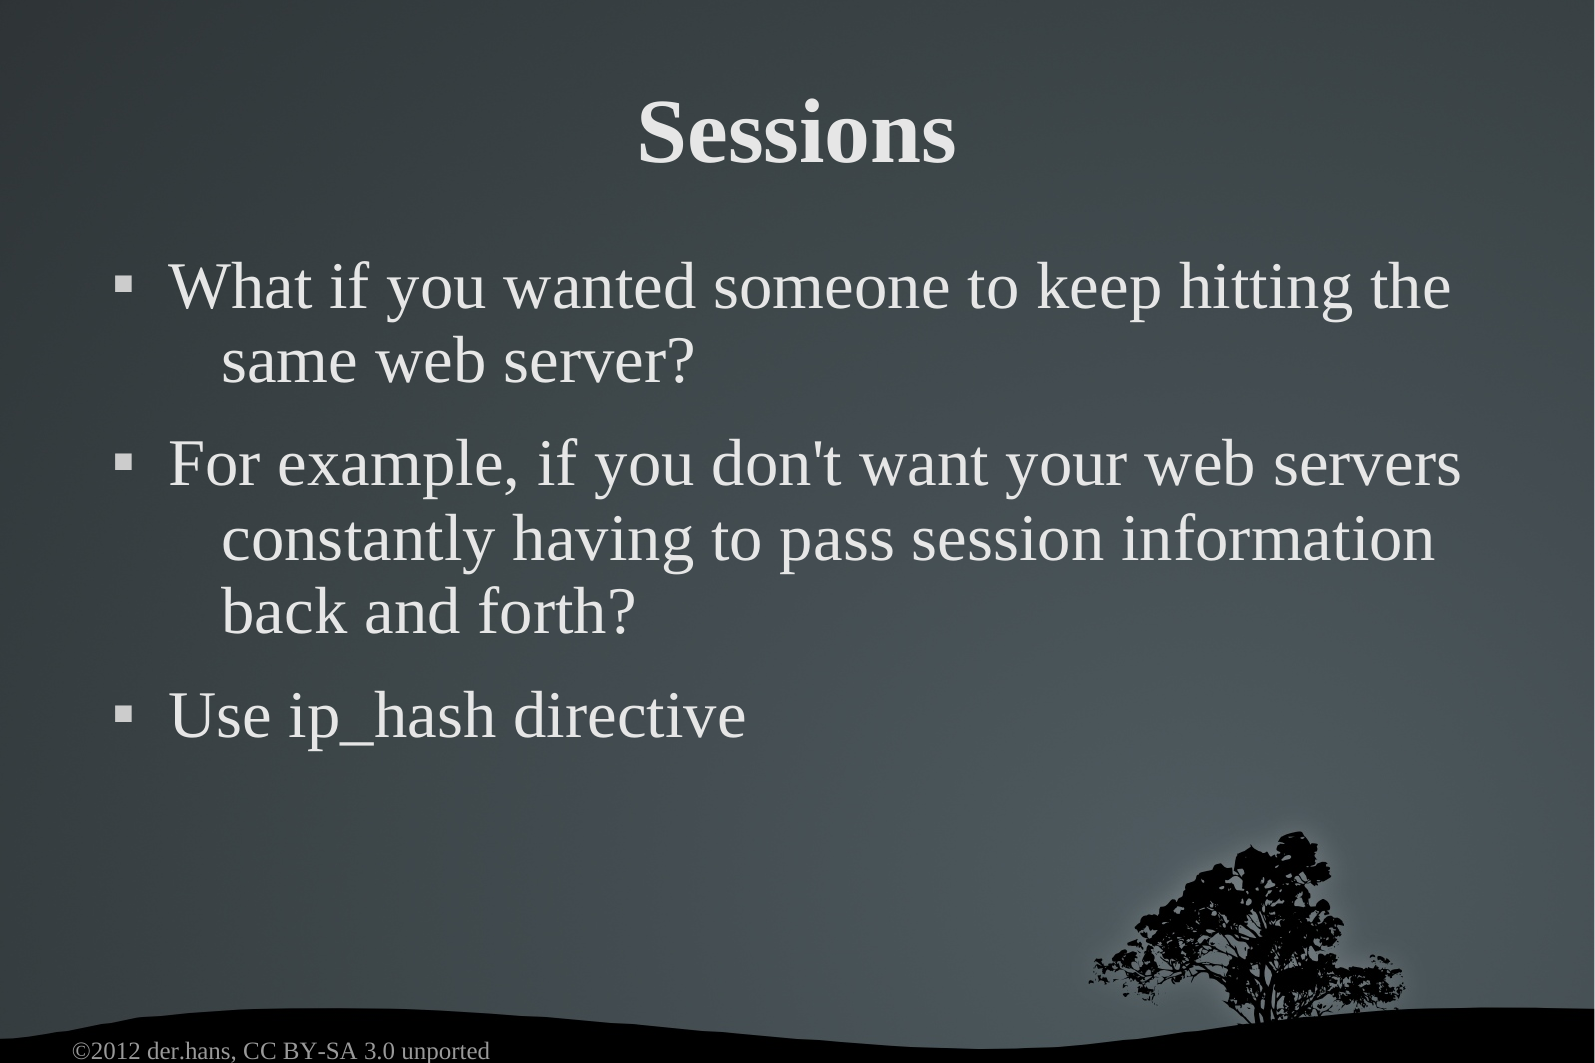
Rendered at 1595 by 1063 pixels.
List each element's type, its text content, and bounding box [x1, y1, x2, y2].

picture [430, 1049, 435, 1058]
title Sessions [79, 49, 1515, 213]
list What if you wanted someone to keep hitting the same web server? For example, if you don't want your web servers constantly having to pass session information back and forth? Use ip_hash directive [79, 248, 1515, 936]
picture [0, 0, 1595, 1063]
